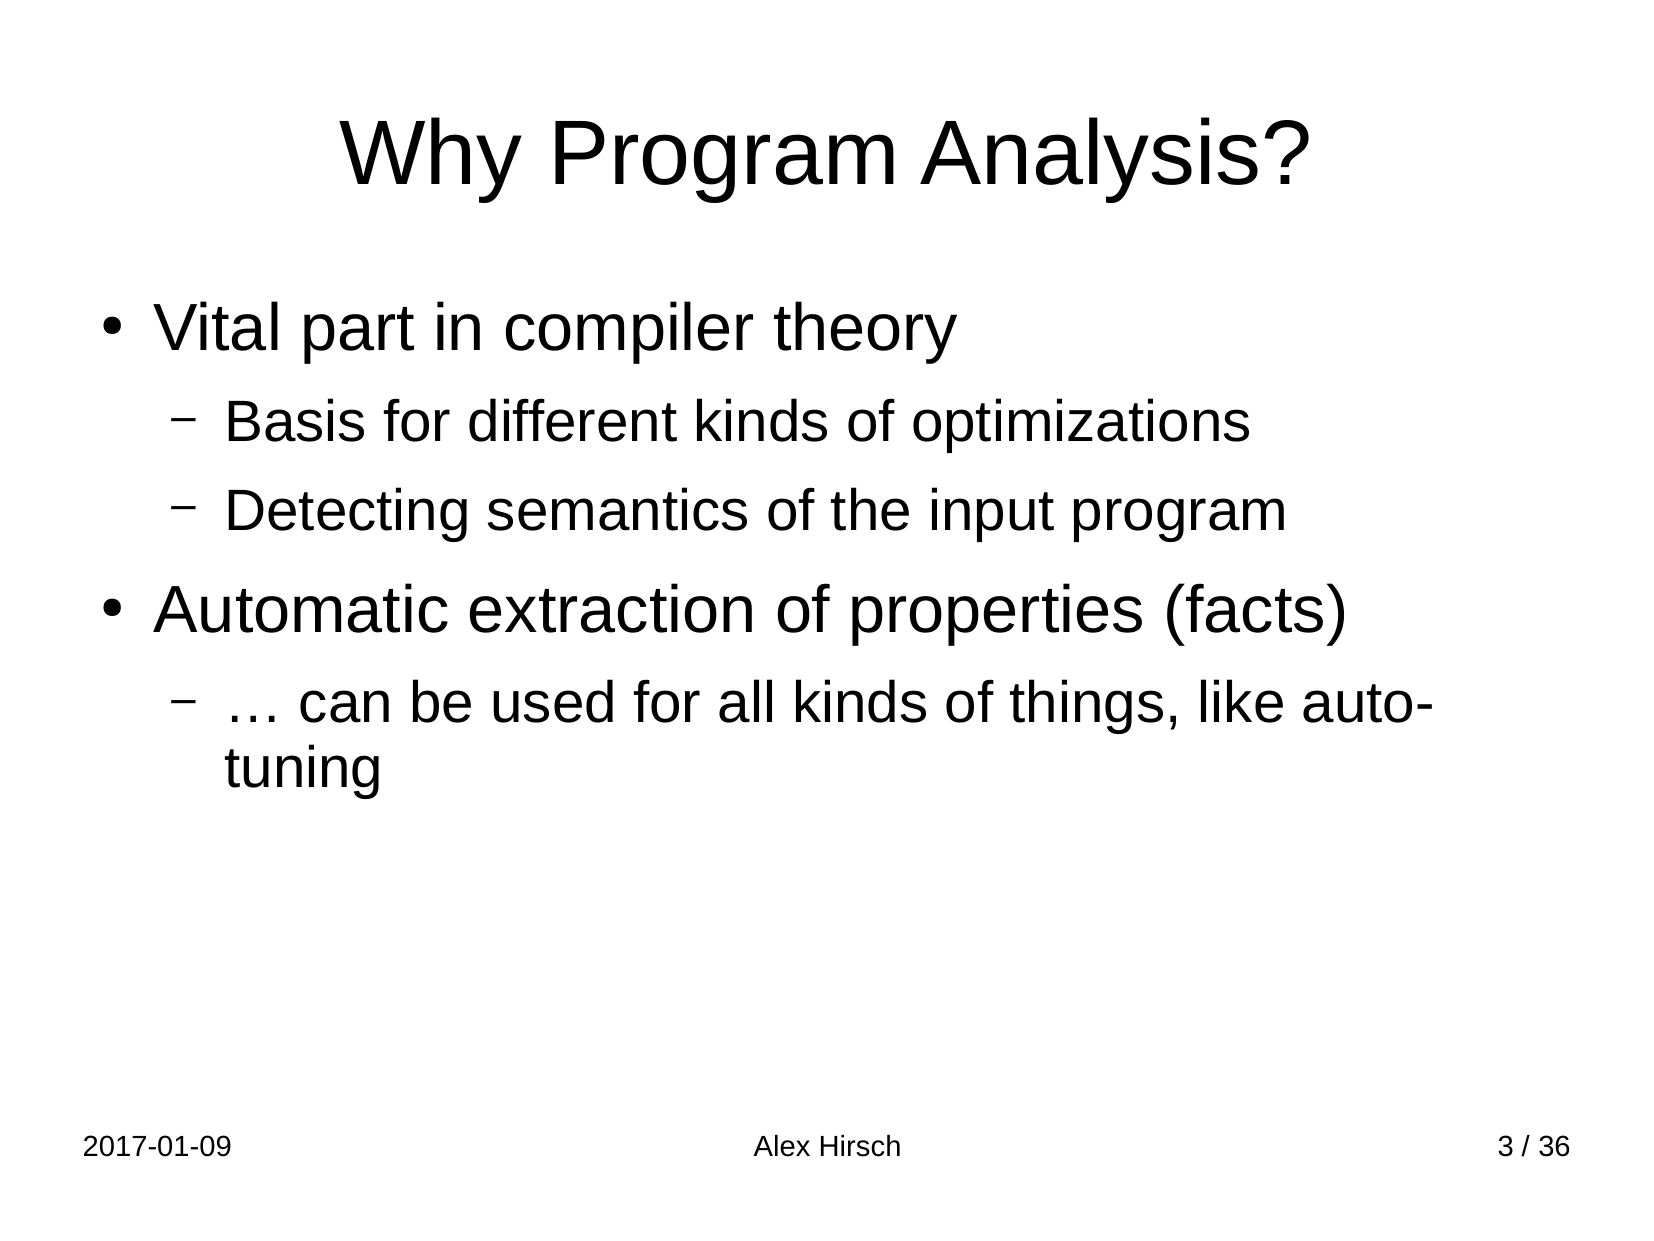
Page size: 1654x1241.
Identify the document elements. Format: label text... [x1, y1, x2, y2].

title Why Program Analysis? [82, 49, 1571, 257]
list Vital part in compiler theory Basis for different kinds of optimizations Detecting semantics of the input program Automatic extraction of properties (facts) … can be used for all kinds of things, like auto-tuning [82, 290, 1571, 1010]
